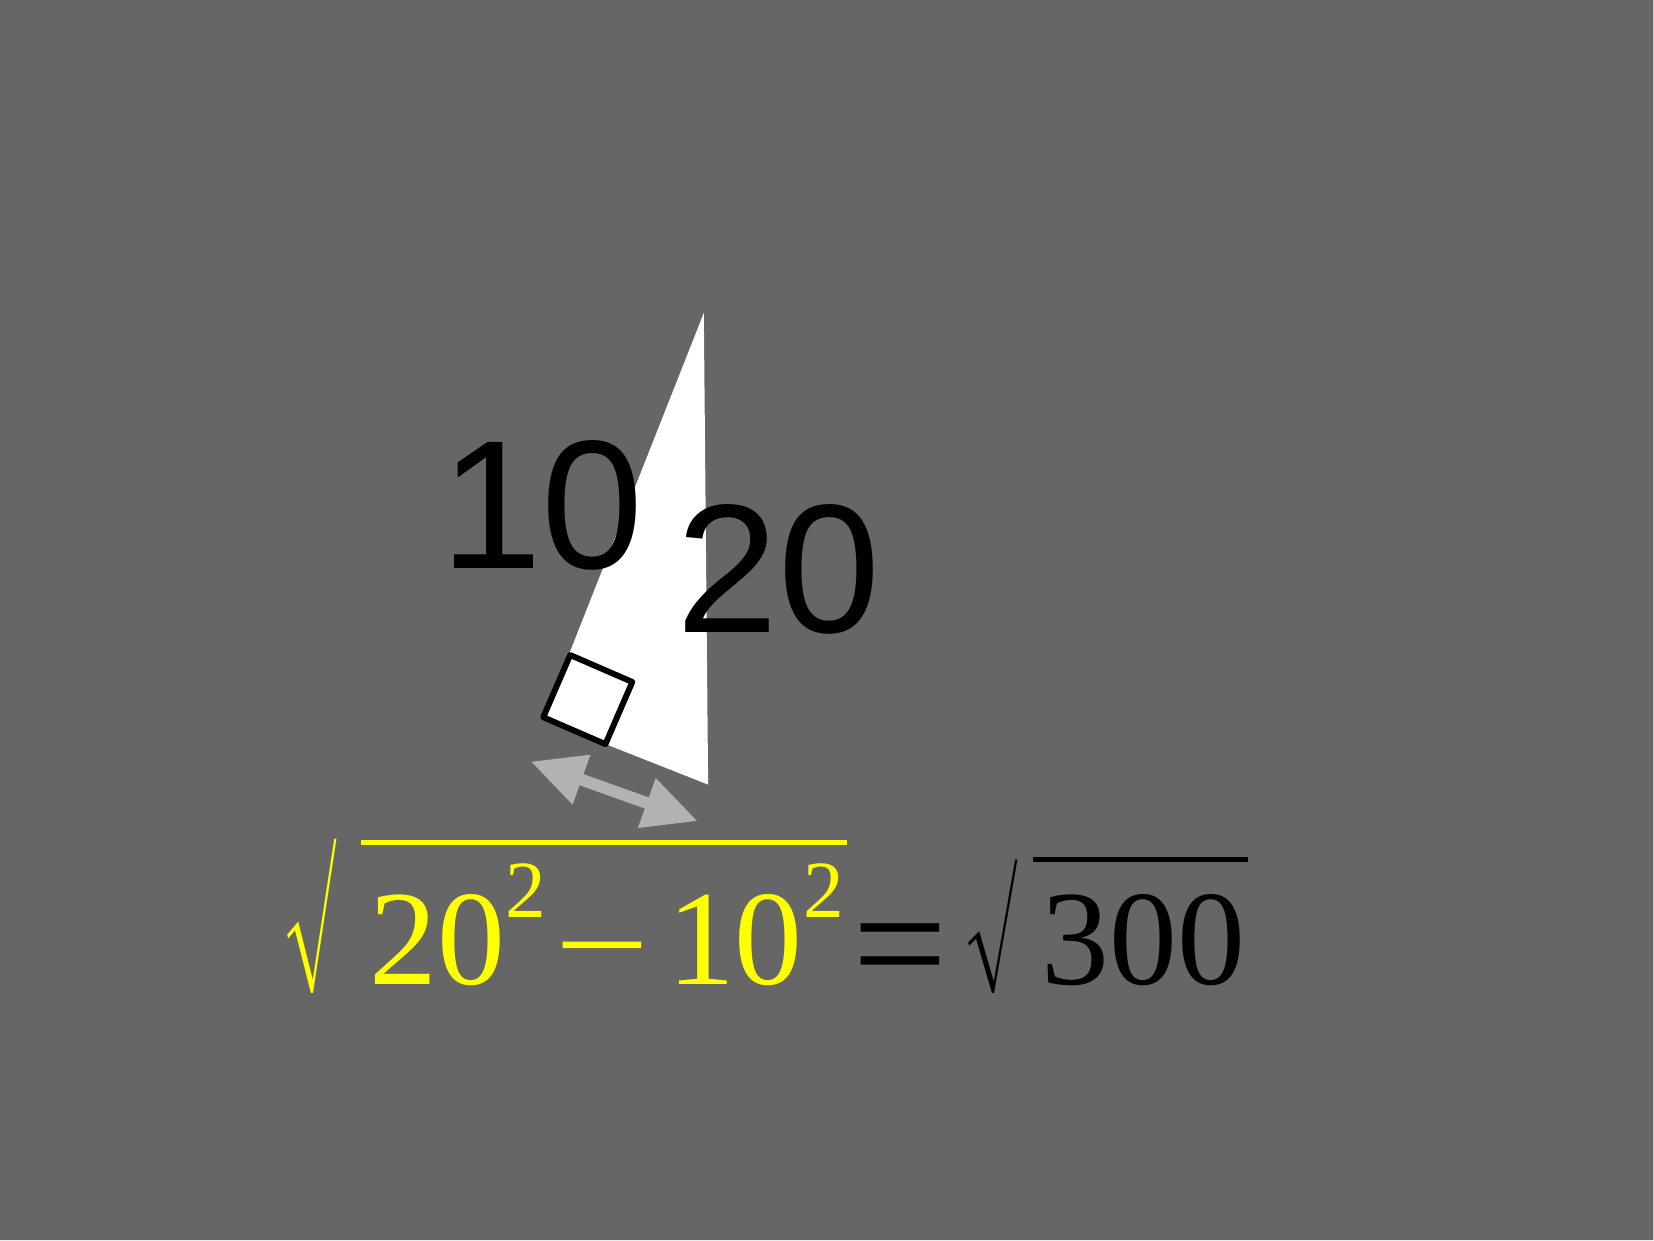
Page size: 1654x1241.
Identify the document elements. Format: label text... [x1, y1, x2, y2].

text_box 10 [425, 395, 662, 616]
text_box 20 [661, 459, 922, 680]
chart [250, 832, 1285, 1016]
text_box [0, 0, 1654, 1241]
